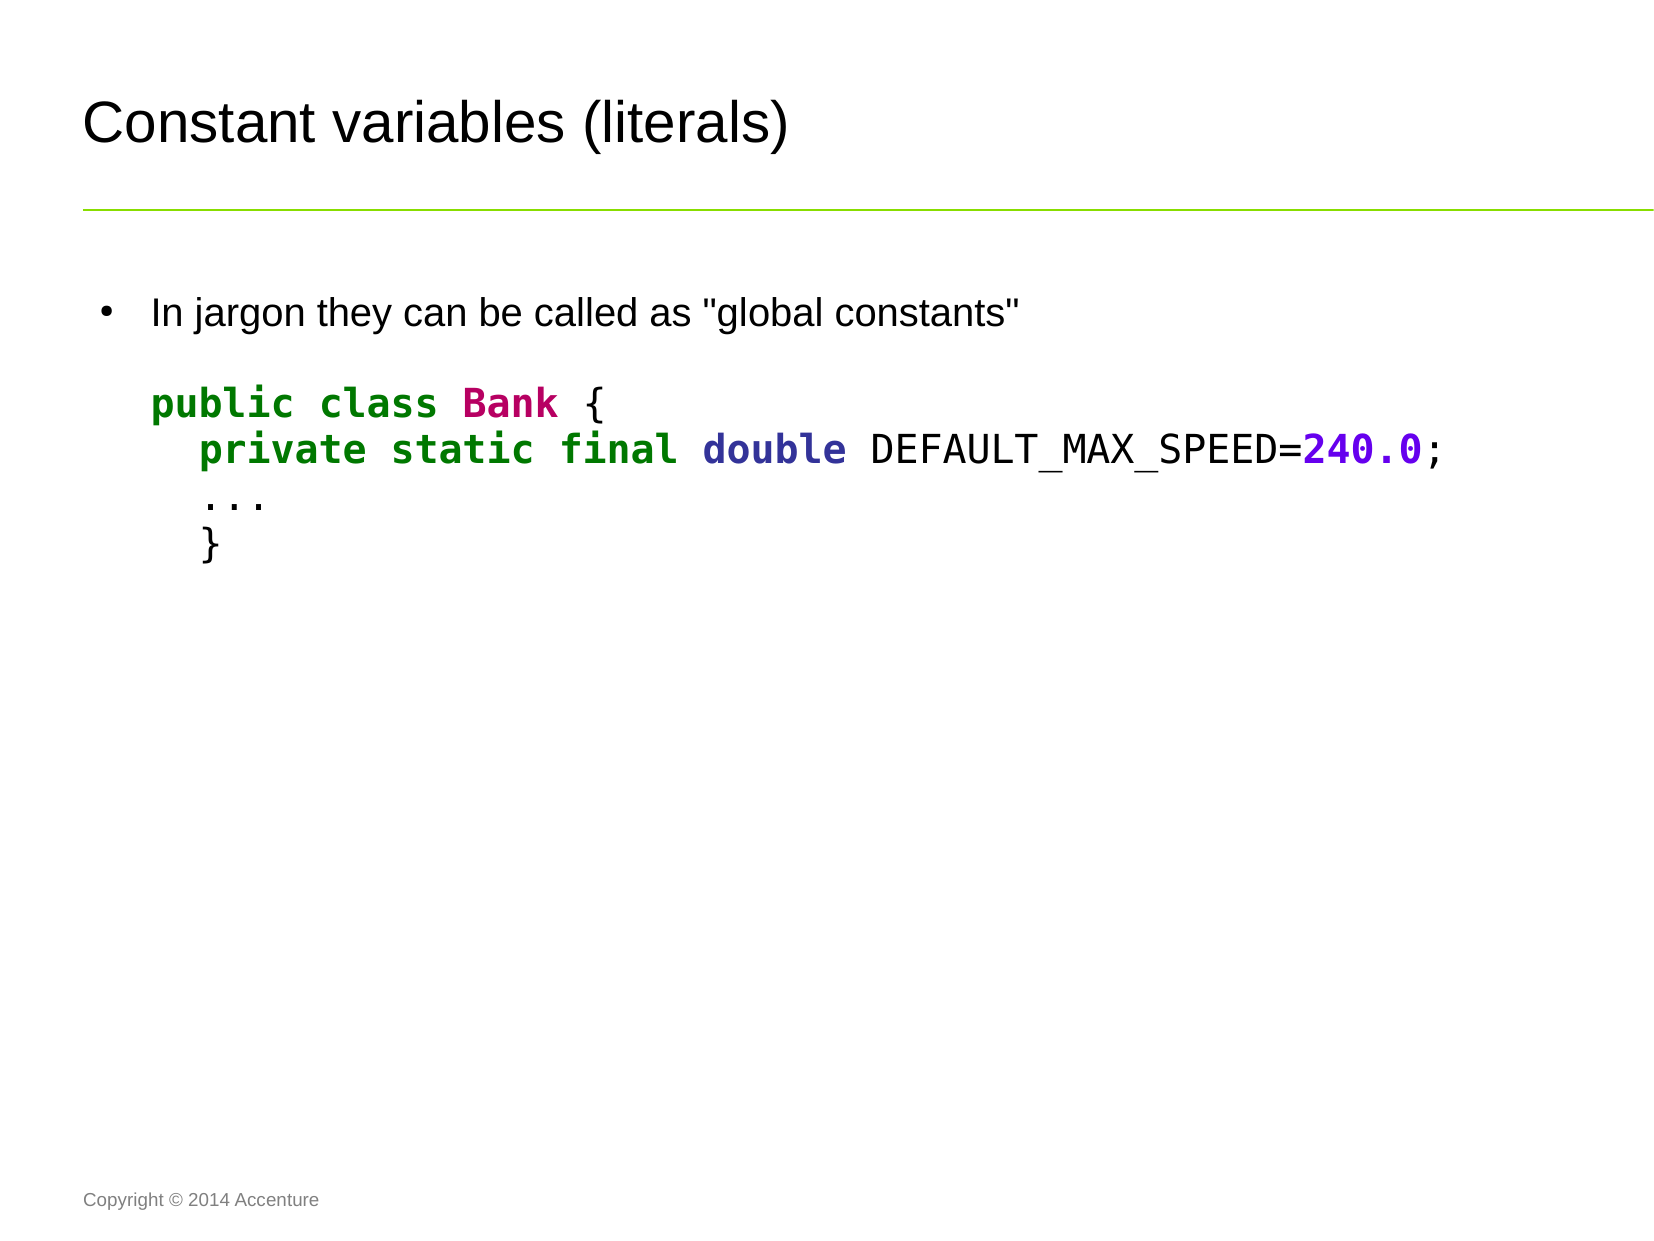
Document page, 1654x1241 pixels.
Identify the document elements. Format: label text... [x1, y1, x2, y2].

list In jargon they can be called as "global constants" public class Bank { private static final double DEFAULT_MAX_SPEED=240.0; ... } [82, 290, 1538, 615]
title Constant variables (literals) [82, 67, 1571, 177]
